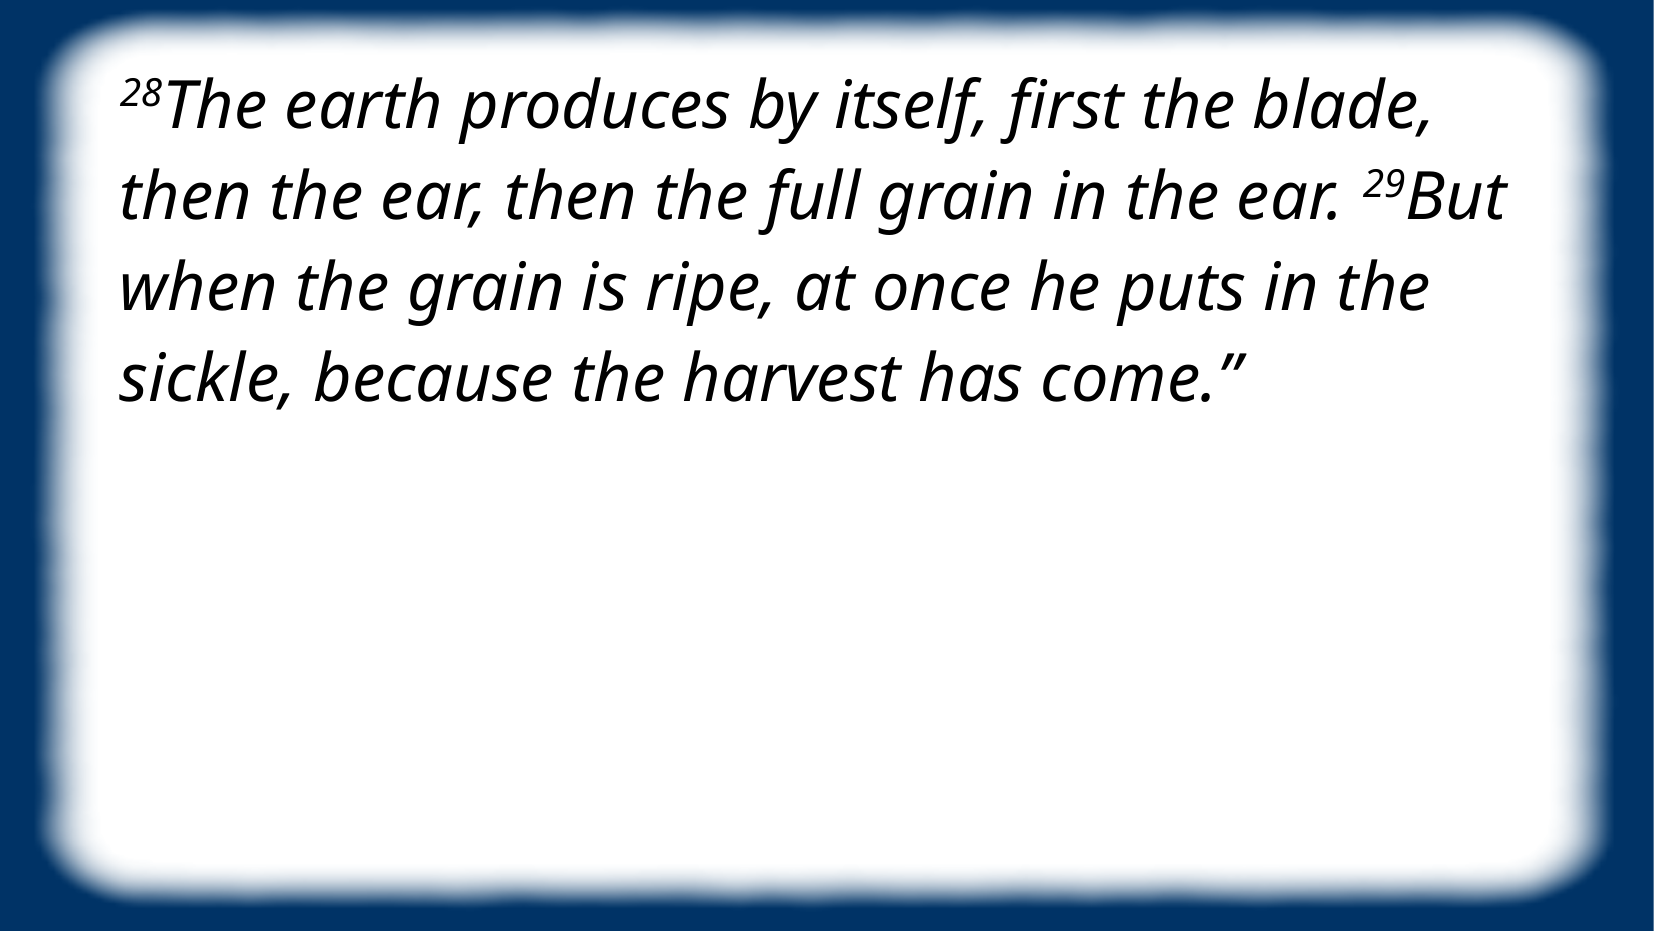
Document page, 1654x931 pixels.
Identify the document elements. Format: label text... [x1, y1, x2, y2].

picture [0, 0, 1654, 931]
text_box 28The earth produces by itself, first the blade, then the ear, then the full grain in the ear. 29But when the grain is ripe, at once he puts in the sickle, because the harvest has come.” [105, 50, 1531, 421]
